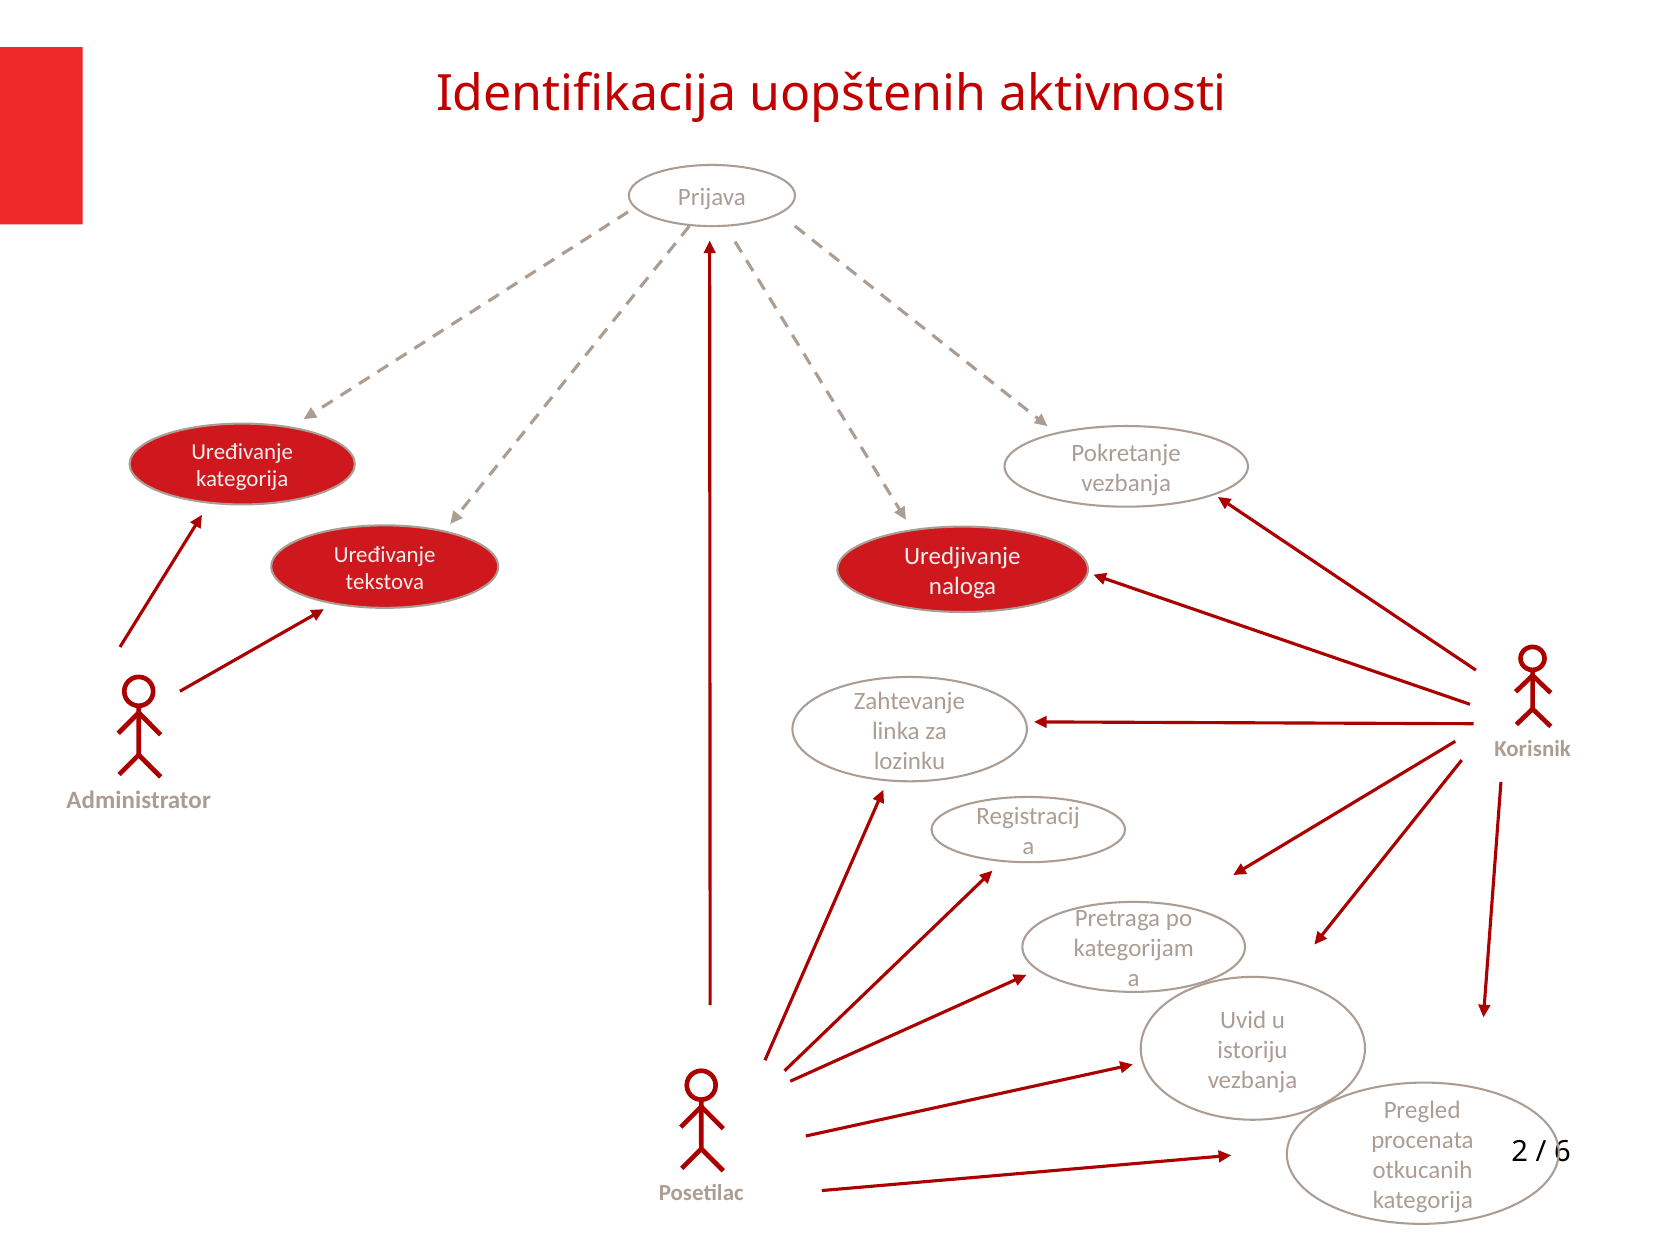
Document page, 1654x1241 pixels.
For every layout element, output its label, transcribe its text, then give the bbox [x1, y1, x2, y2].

title Identifikacija uopštenih aktivnosti [88, 60, 1576, 167]
text_box Zahtevanje linka za lozinku [792, 676, 1027, 782]
text_box Korisnik [1455, 726, 1611, 769]
text_box Pregled procenata otkucanih kategorija [1286, 1082, 1559, 1224]
text_box Uređivanje kategorija [129, 423, 355, 505]
text_box Pretraga po kategorijama [1022, 901, 1246, 992]
text_box Uvid u istoriju vezbanja [1140, 976, 1366, 1120]
text_box Uredjivanje naloga [837, 526, 1088, 612]
text_box Prijava [628, 164, 796, 227]
text_box Uređivanje tekstova [271, 525, 499, 608]
text_box Registracija [931, 796, 1126, 863]
text_box Pokretanje vezbanja [1004, 426, 1248, 507]
text_box Administrator [45, 776, 233, 822]
text_box Posetilac [607, 1170, 796, 1213]
